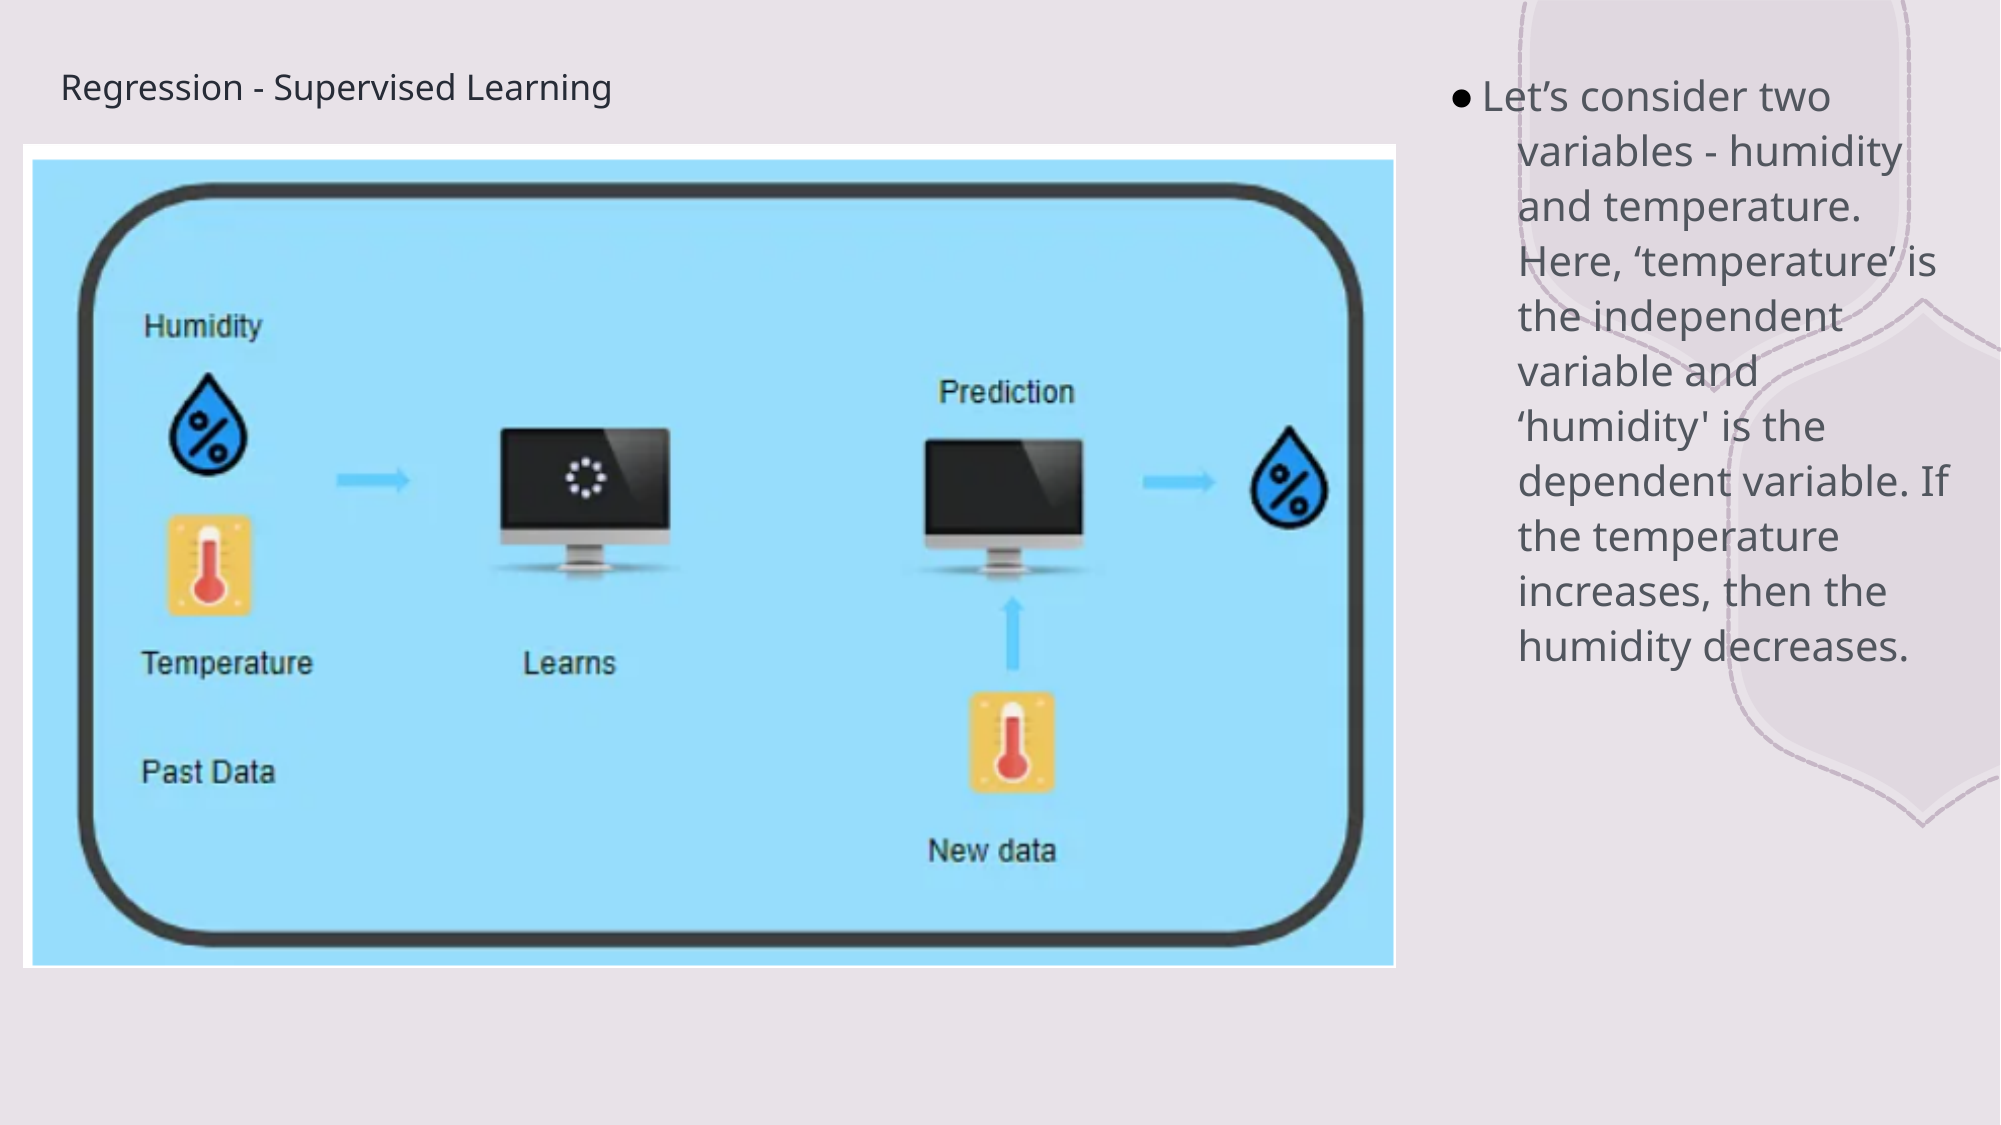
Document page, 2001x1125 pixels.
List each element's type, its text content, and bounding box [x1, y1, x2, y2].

list Let’s consider two variables - humidity and temperature. Here, ‘temperature’ is the independent variable and ‘humidity' is the dependent variable. If the temperature increases, then the humidity decreases. [1427, 56, 1965, 1097]
title Regression - Supervised Learning [45, 56, 1427, 158]
picture [23, 144, 1396, 968]
